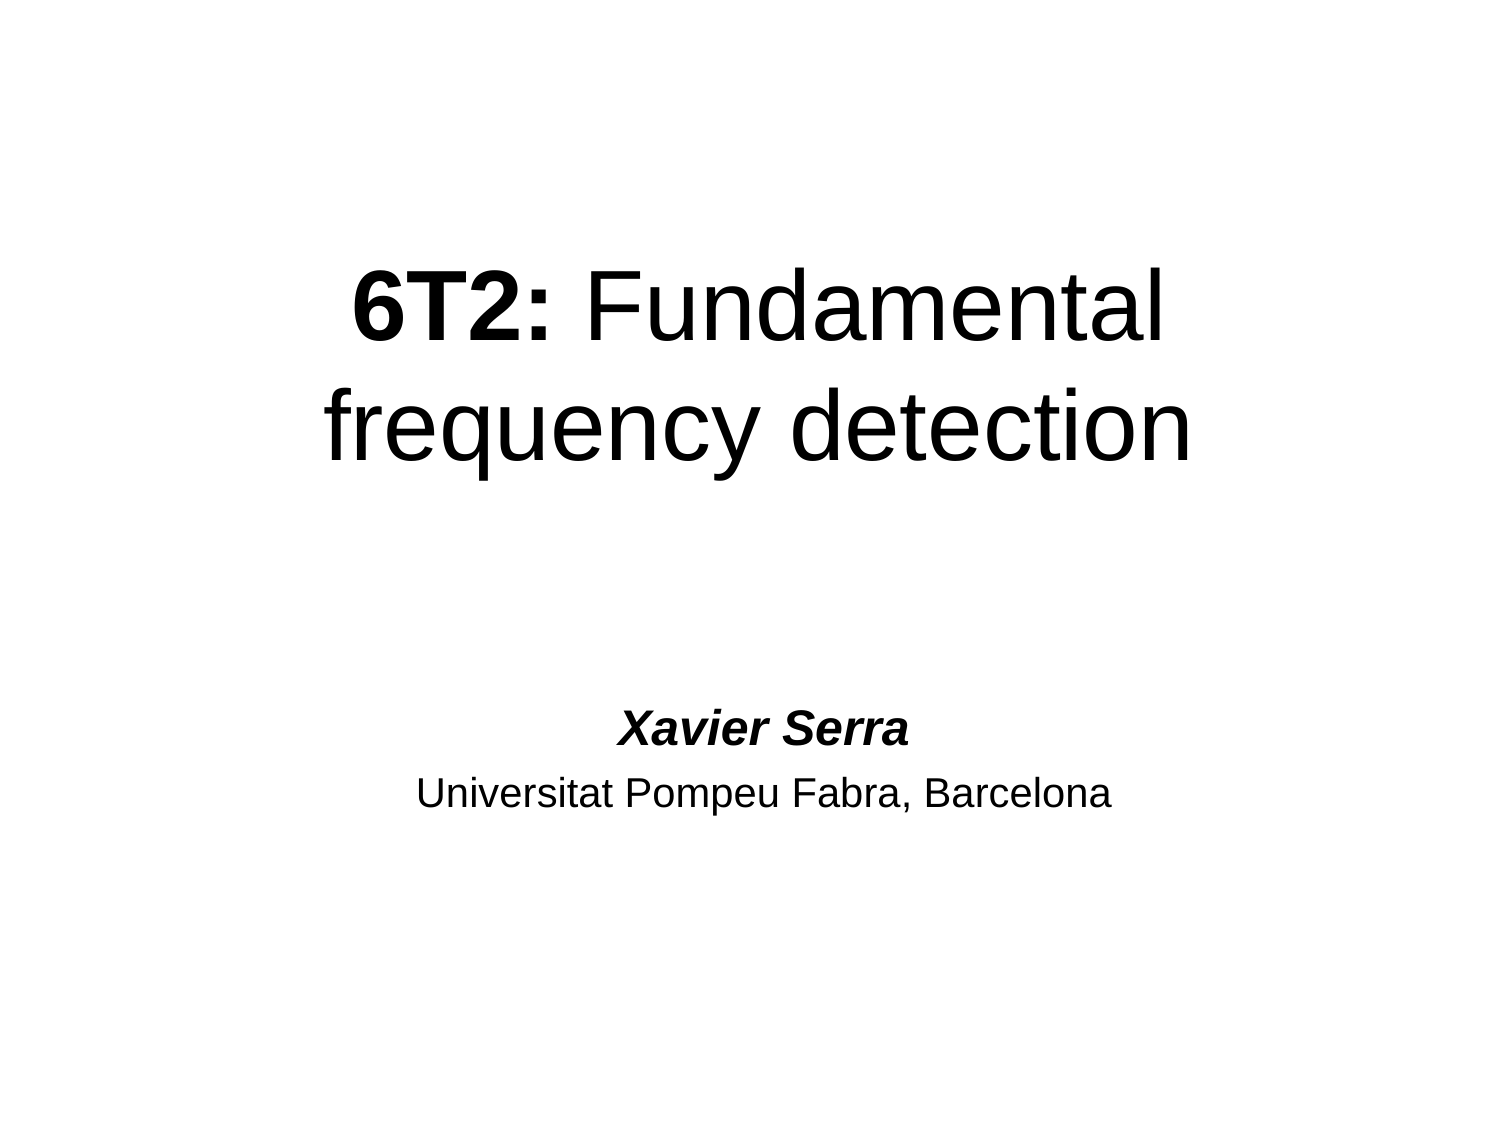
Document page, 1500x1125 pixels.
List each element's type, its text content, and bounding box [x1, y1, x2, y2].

title 6T2: Fundamental frequency detection [75, 90, 1406, 631]
text_box Xavier Serra Universitat Pompeu Fabra, Barcelona [307, 692, 1221, 899]
